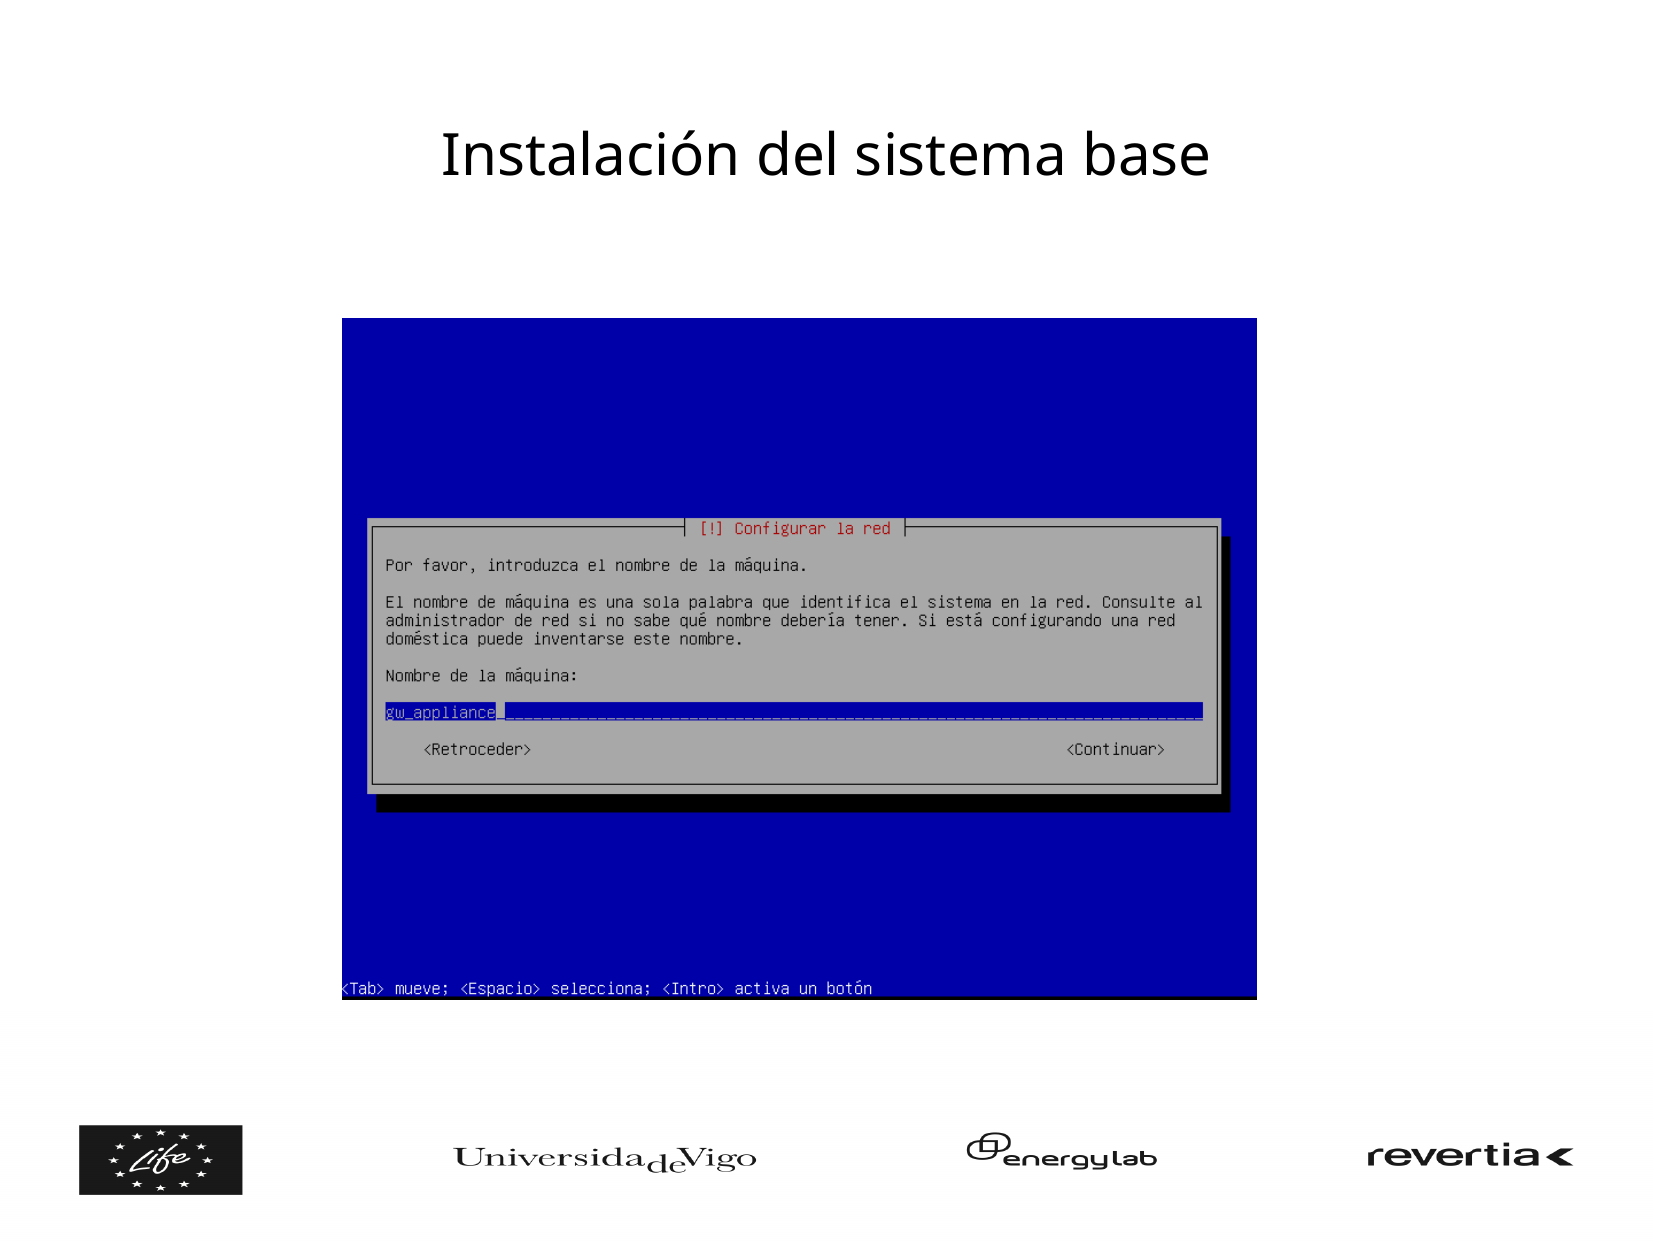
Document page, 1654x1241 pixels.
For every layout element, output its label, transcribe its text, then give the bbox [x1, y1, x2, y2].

picture [342, 318, 1257, 1000]
picture [0, 1009, 1654, 1241]
title Instalación del sistema base [82, 49, 1571, 257]
